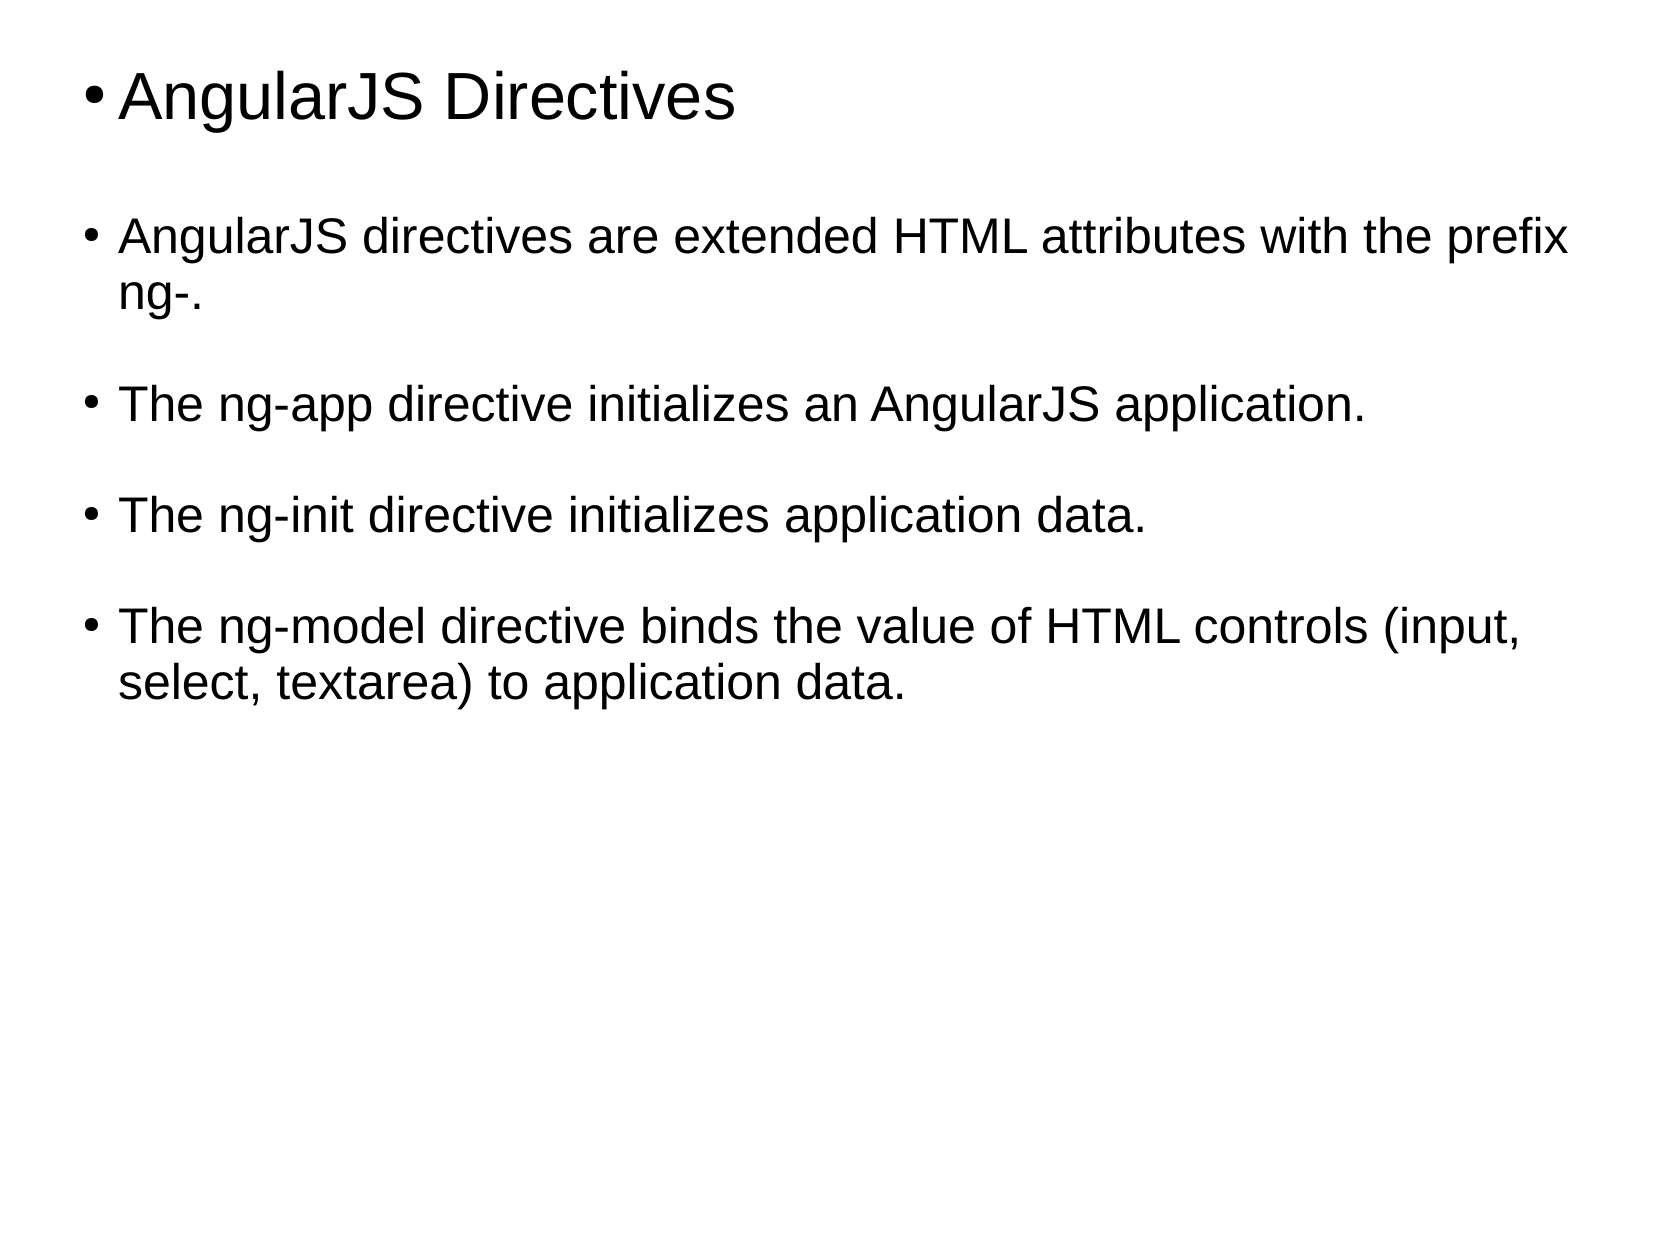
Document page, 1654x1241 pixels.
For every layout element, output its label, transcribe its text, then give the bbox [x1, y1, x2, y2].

subtitle AngularJS Directives AngularJS directives are extended HTML attributes with the prefix ng-. The ng-app directive initializes an AngularJS application. The ng-init directive initializes application data. The ng-model directive binds the value of HTML controls (input, select, textarea) to application data. [82, 59, 1571, 1010]
